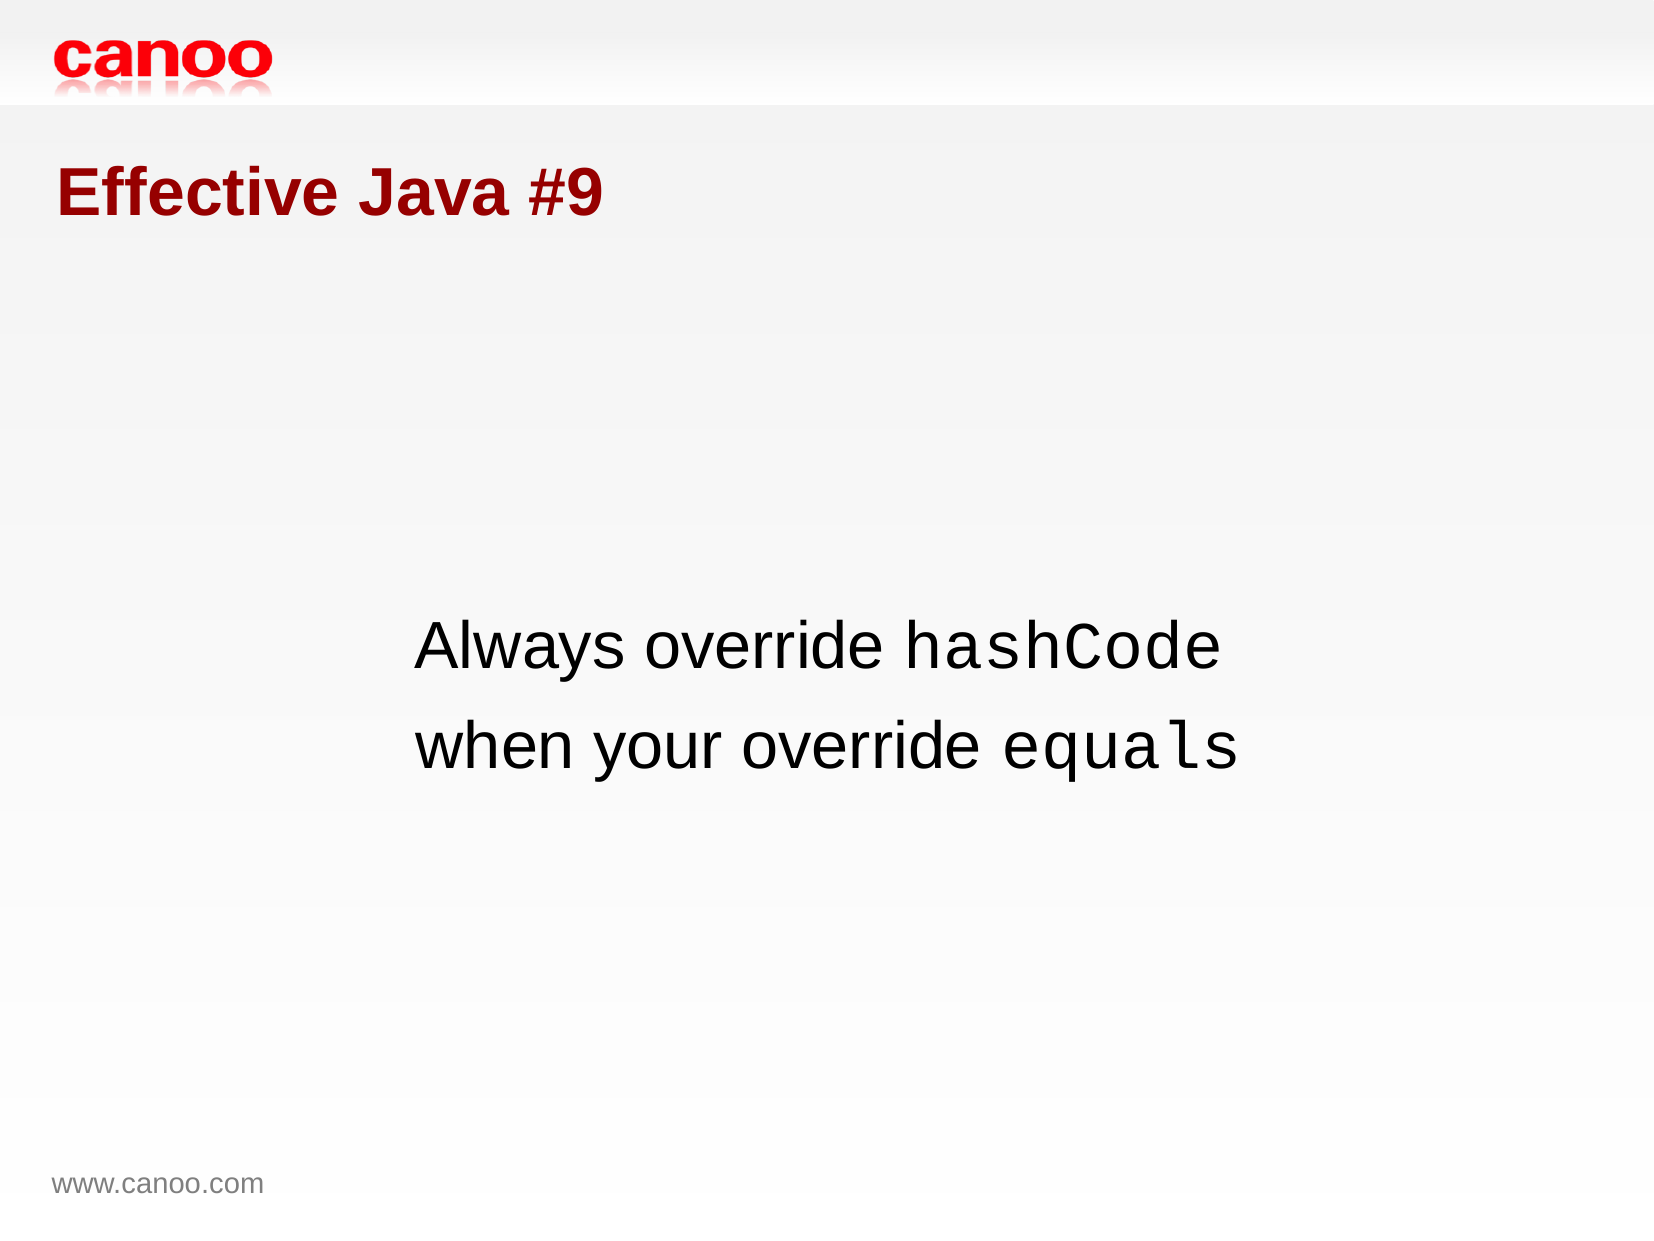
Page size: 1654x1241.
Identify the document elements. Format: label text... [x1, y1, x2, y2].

picture [51, 37, 273, 119]
subtitle Always override hashCode when your override equals [48, 282, 1609, 1102]
title Effective Java #9 [48, 138, 1609, 237]
